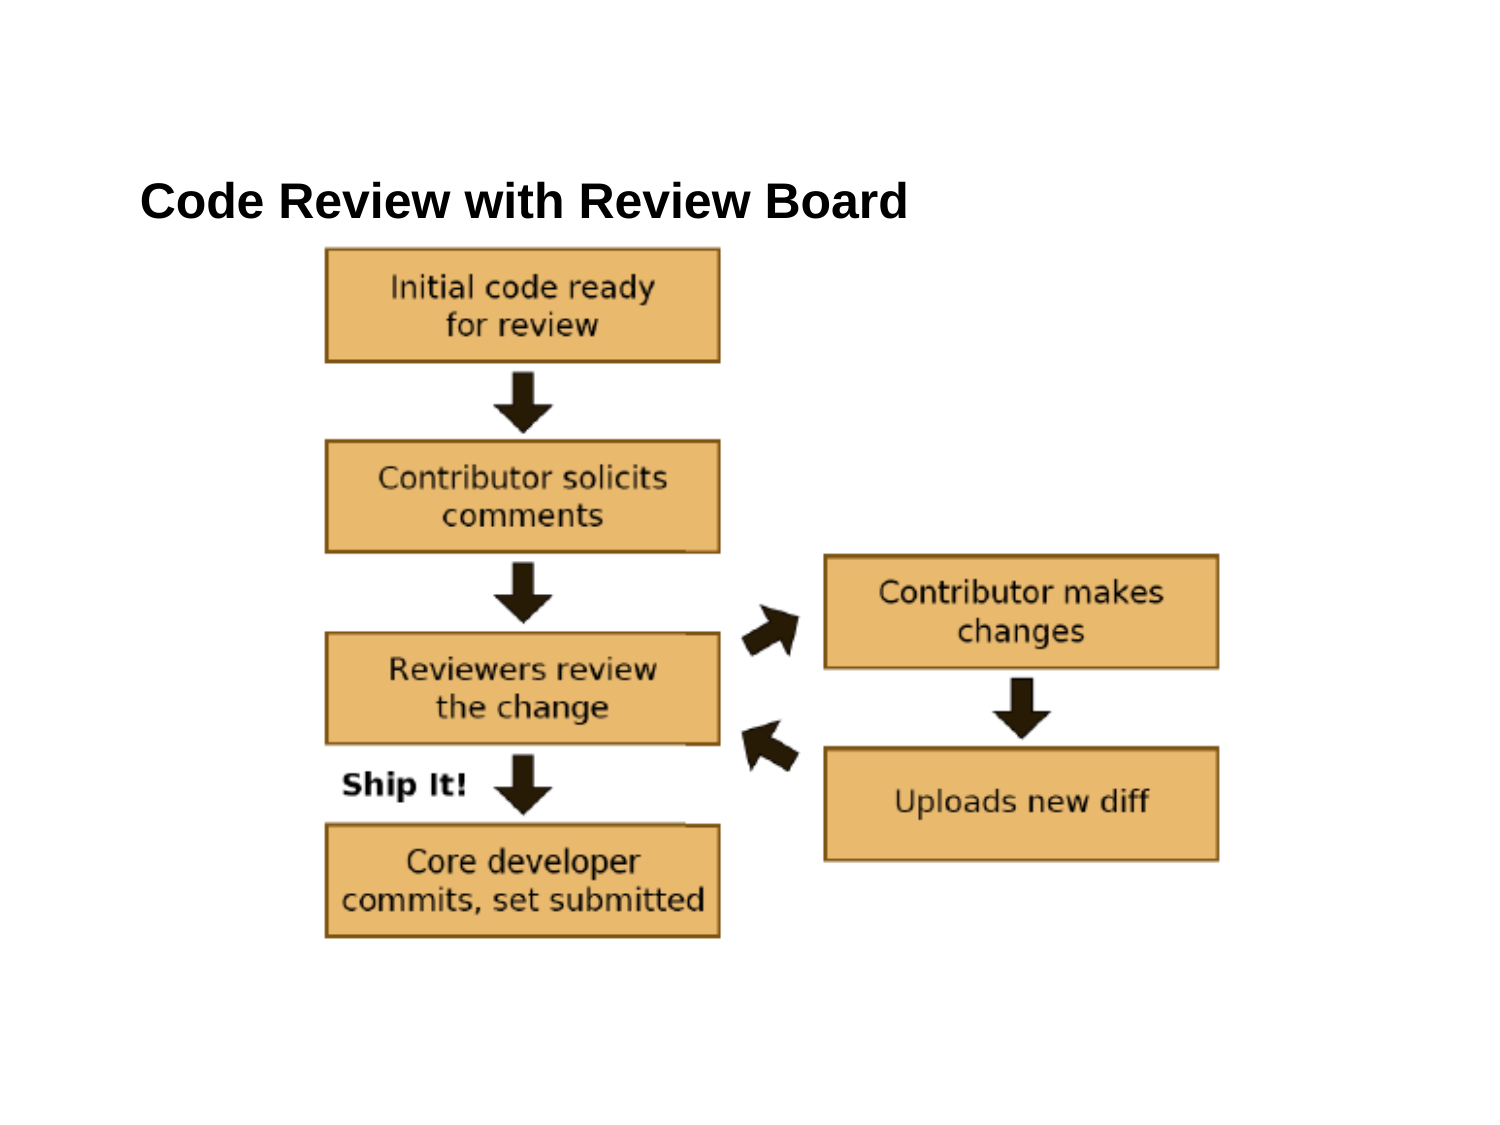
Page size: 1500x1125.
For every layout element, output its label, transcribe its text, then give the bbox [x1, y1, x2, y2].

picture [300, 263, 1276, 966]
title Code Review with Review Board [125, 135, 1388, 263]
